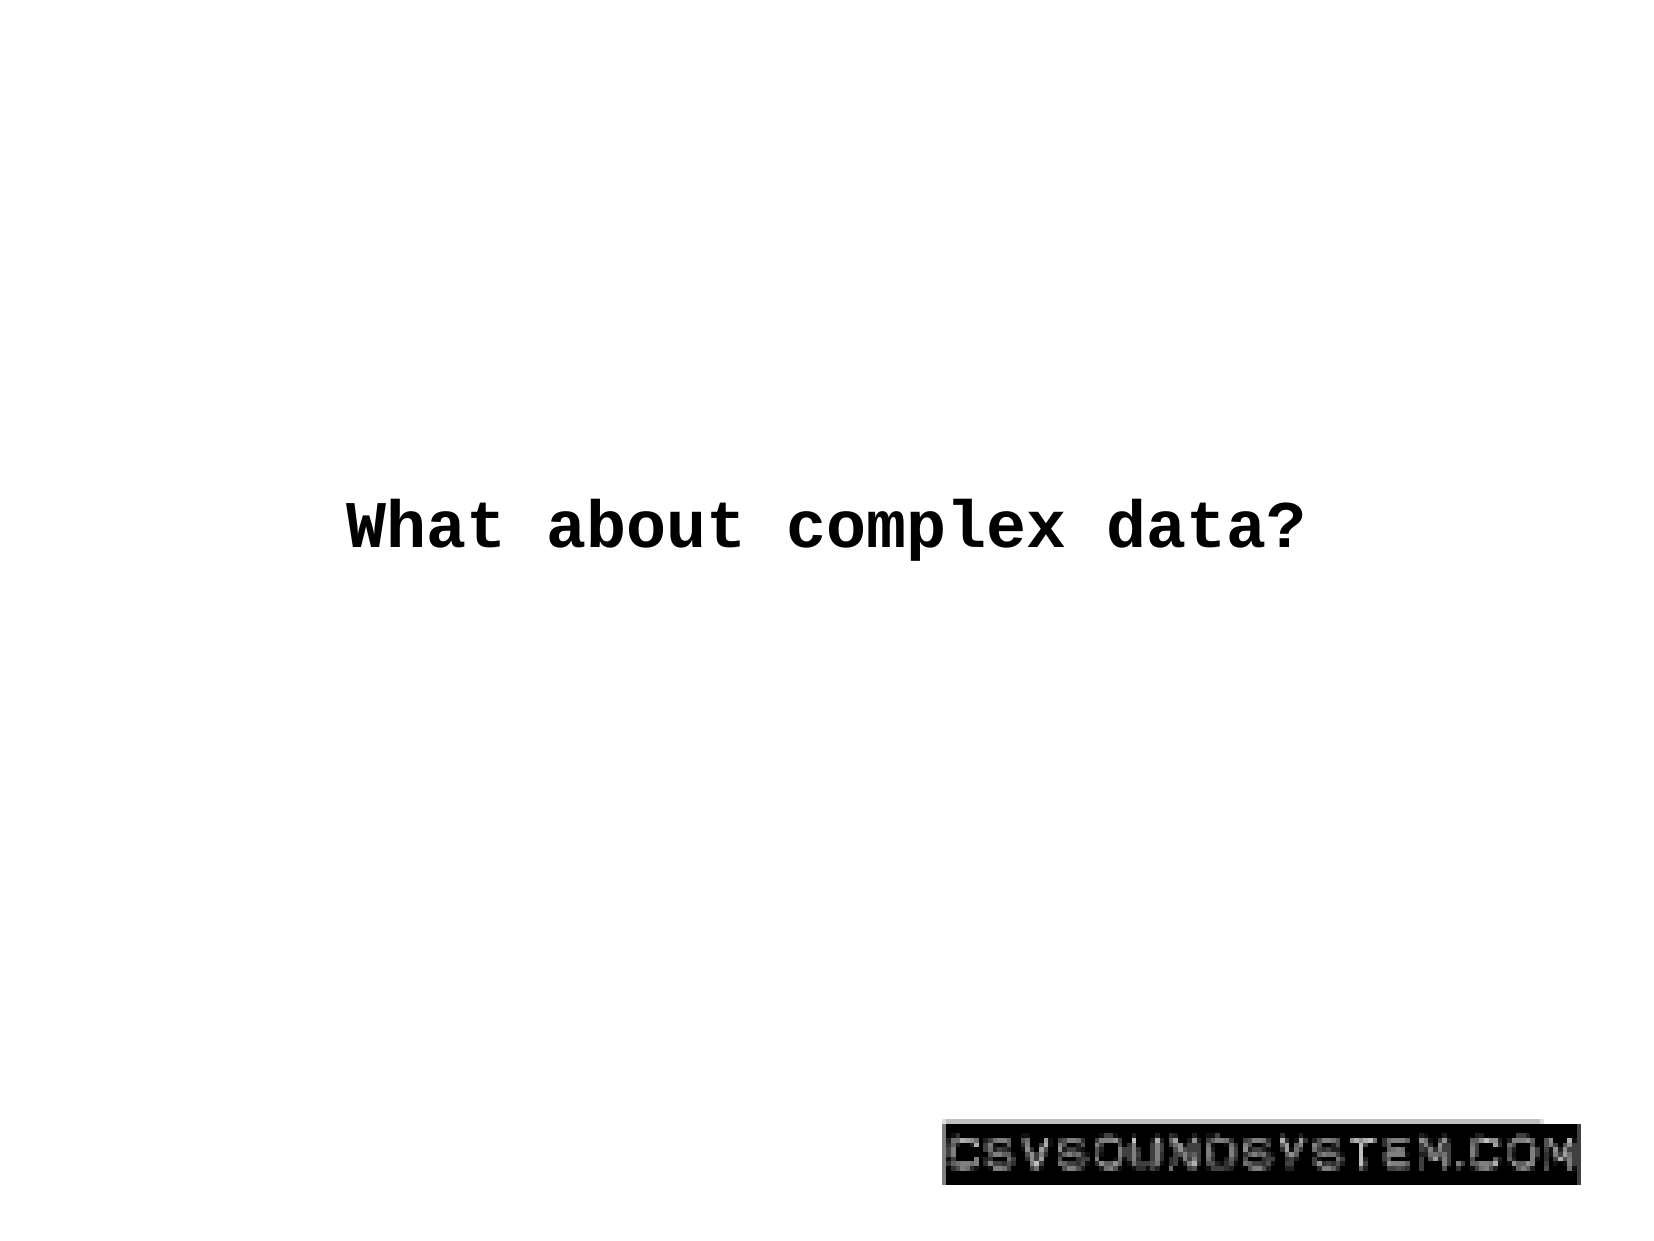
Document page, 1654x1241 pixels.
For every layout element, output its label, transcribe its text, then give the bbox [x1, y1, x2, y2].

picture [933, 1064, 1591, 1185]
subtitle What about complex data? [82, 49, 1571, 1010]
